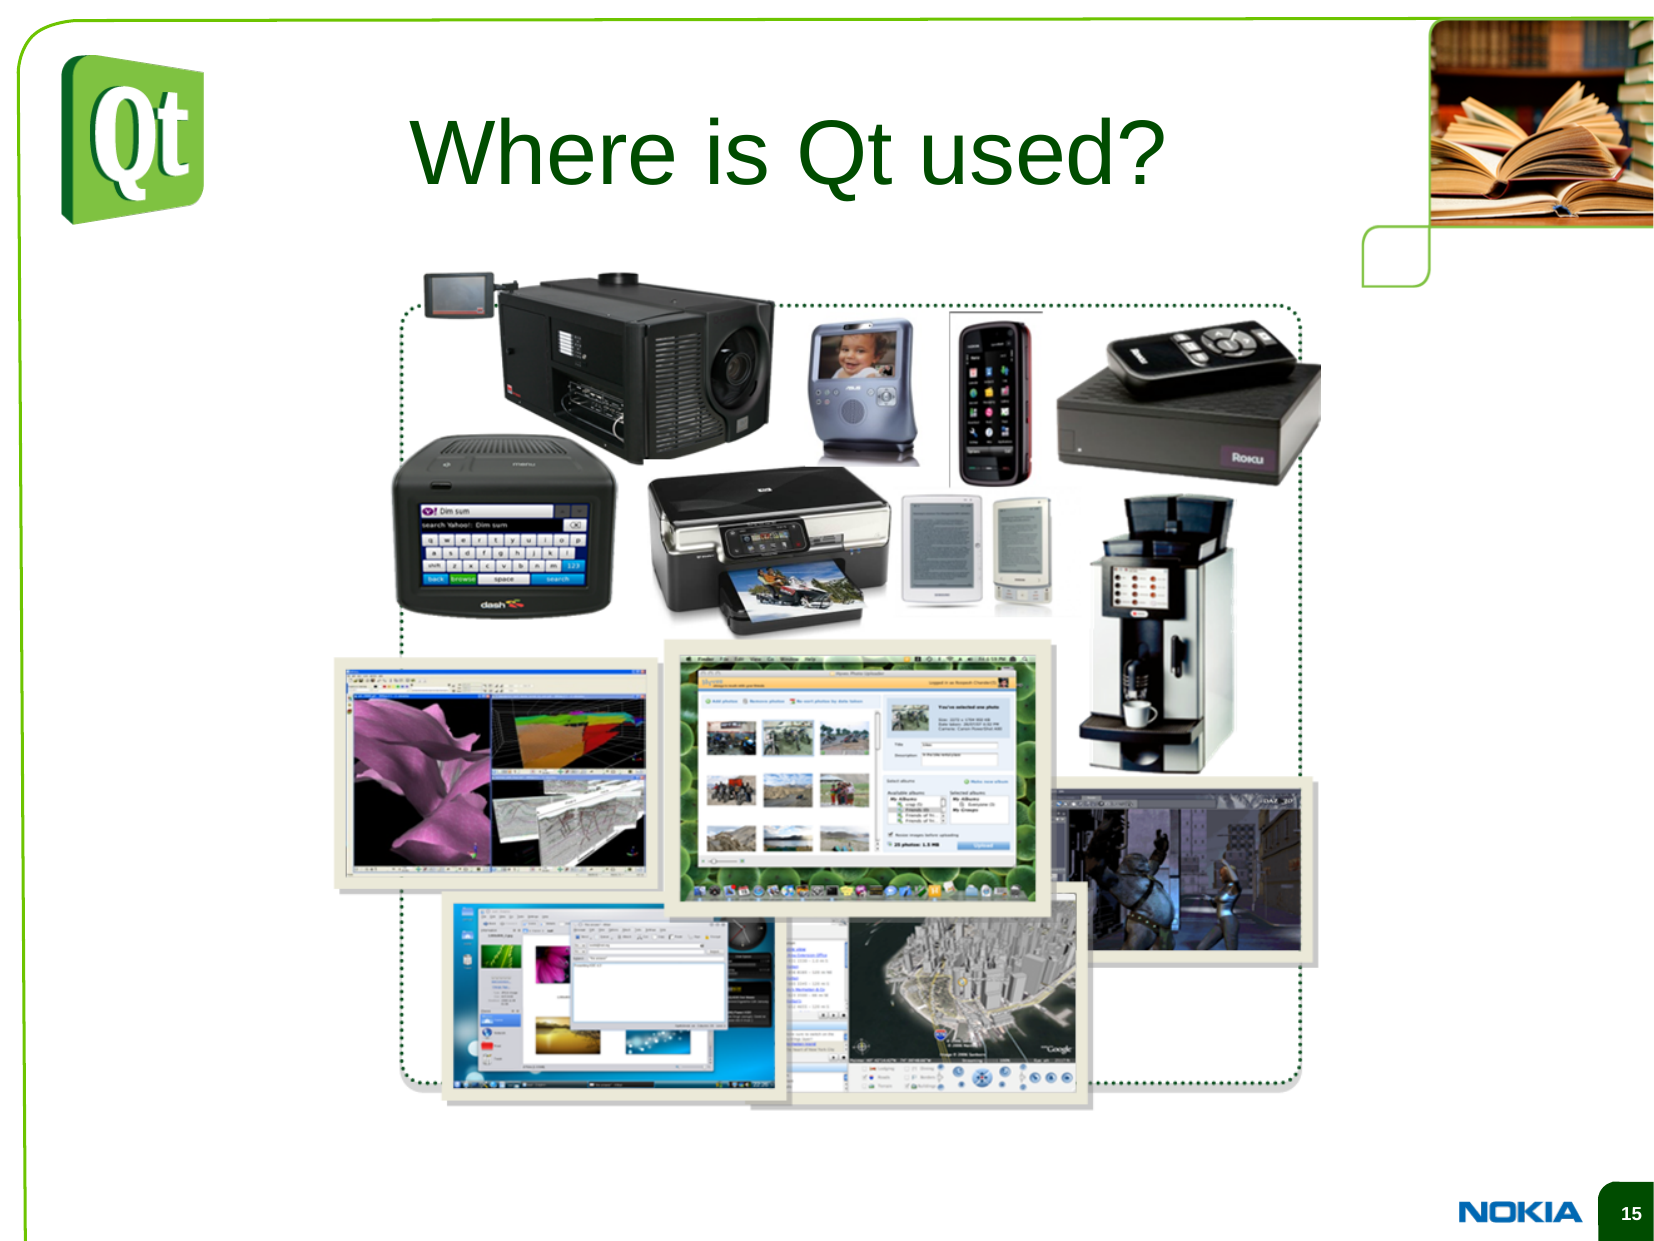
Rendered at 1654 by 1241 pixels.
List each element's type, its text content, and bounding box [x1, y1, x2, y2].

picture [332, 269, 1321, 1112]
picture [61, 55, 204, 225]
picture [1459, 1201, 1583, 1223]
title Where is Qt used? [251, 49, 1327, 257]
picture [1338, 7, 1654, 308]
